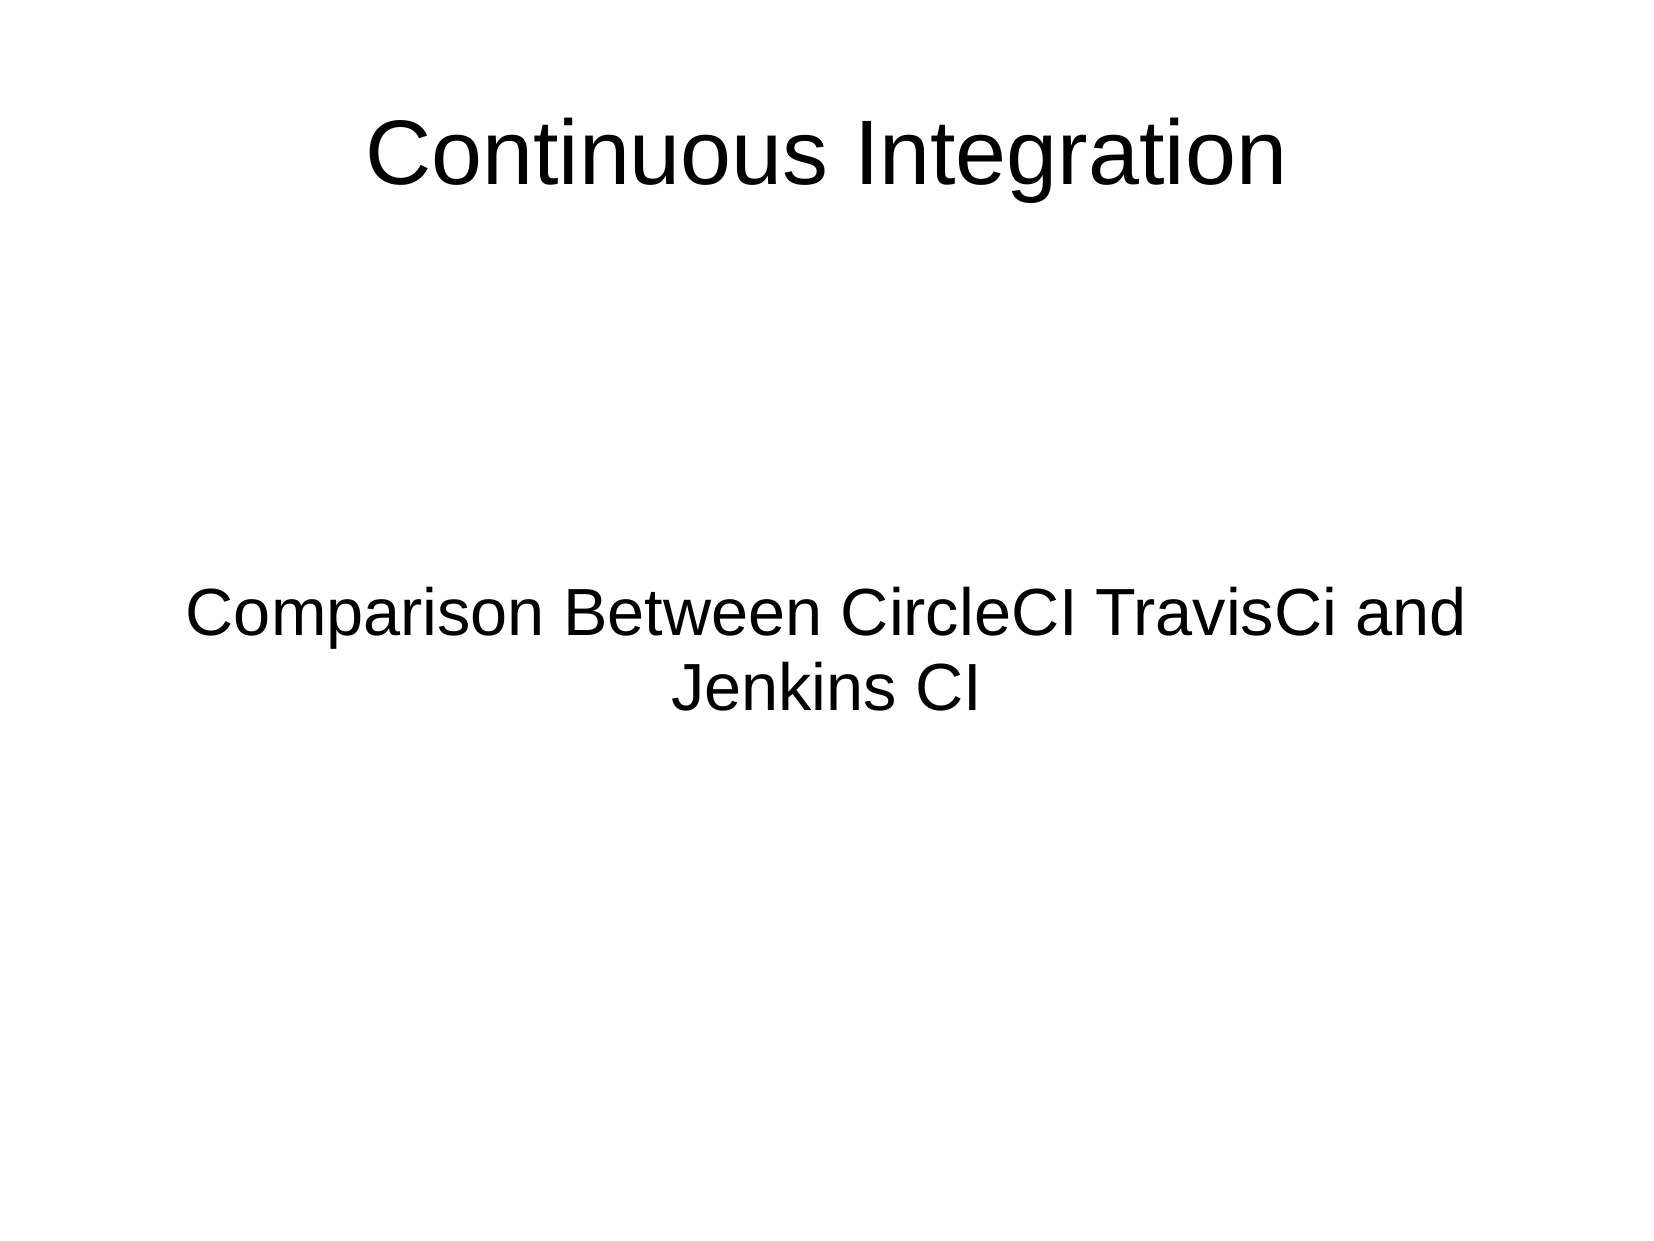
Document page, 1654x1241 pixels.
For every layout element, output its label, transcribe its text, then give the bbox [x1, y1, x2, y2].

title Continuous Integration [82, 49, 1571, 257]
subtitle Comparison Between CircleCI TravisCi and Jenkins CI [82, 290, 1571, 1010]
